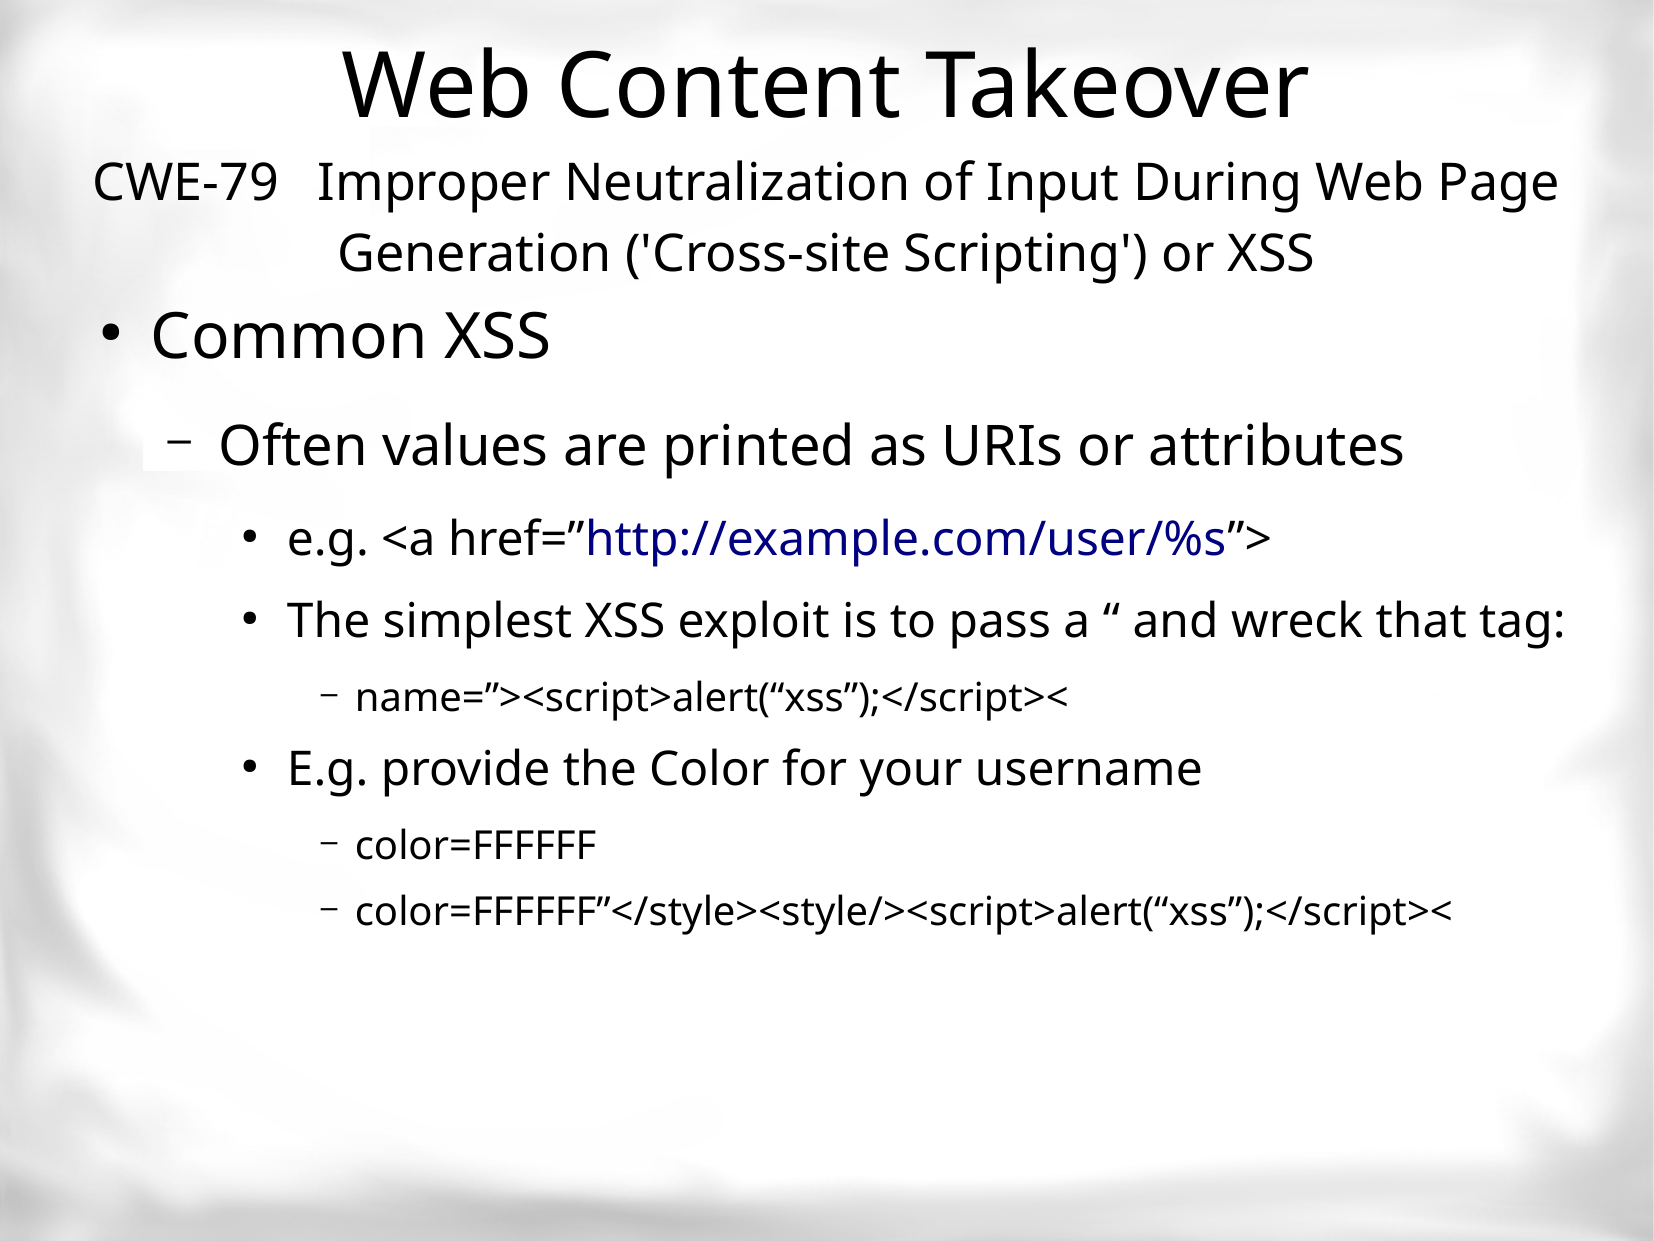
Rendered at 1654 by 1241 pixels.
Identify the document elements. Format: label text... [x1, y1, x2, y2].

picture [0, 0, 1654, 1241]
list Common XSS Often values are printed as URIs or attributes e.g. <a href=”http://example.com/user/%s”> The simplest XSS exploit is to pass a “ and wreck that tag: name=”><script>alert(“xss”);</script>< E.g. provide the Color for your username color=FFFFFF color=FFFFFF”</style><style/><script>alert(“xss”);</script>< [82, 290, 1571, 1010]
title Web Content Takeover CWE-79 Improper Neutralization of Input During Web Page Generation ('Cross-site Scripting') or XSS [82, 42, 1571, 264]
